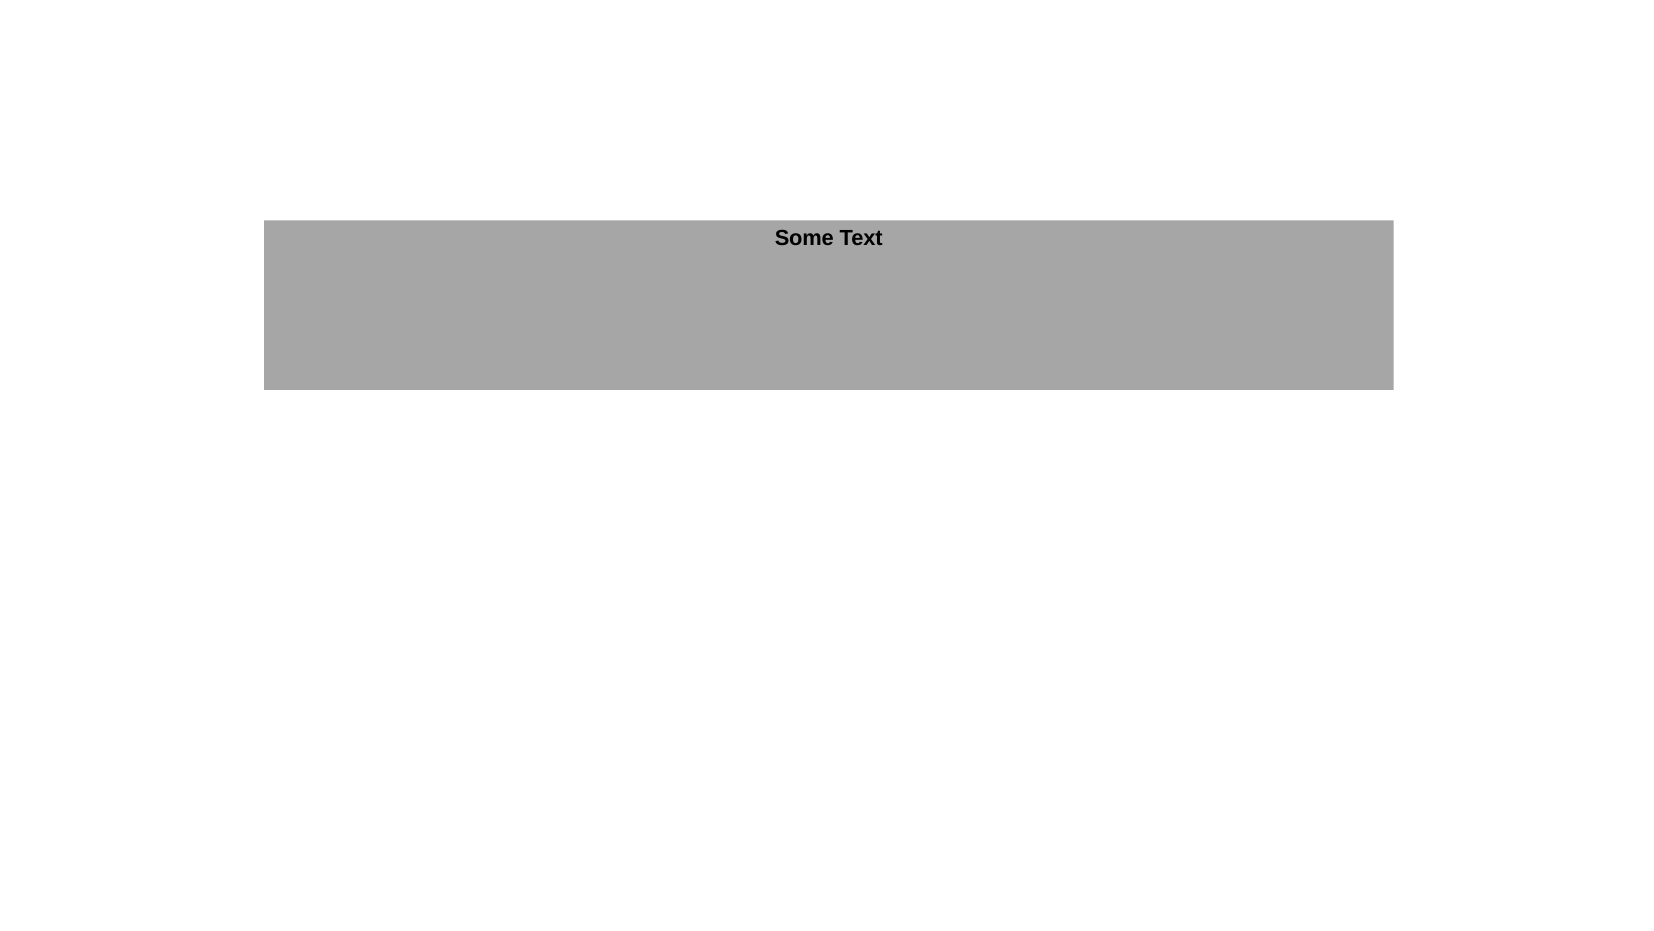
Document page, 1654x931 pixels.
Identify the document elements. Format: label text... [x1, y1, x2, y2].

text_box Some Text [264, 220, 1394, 390]
